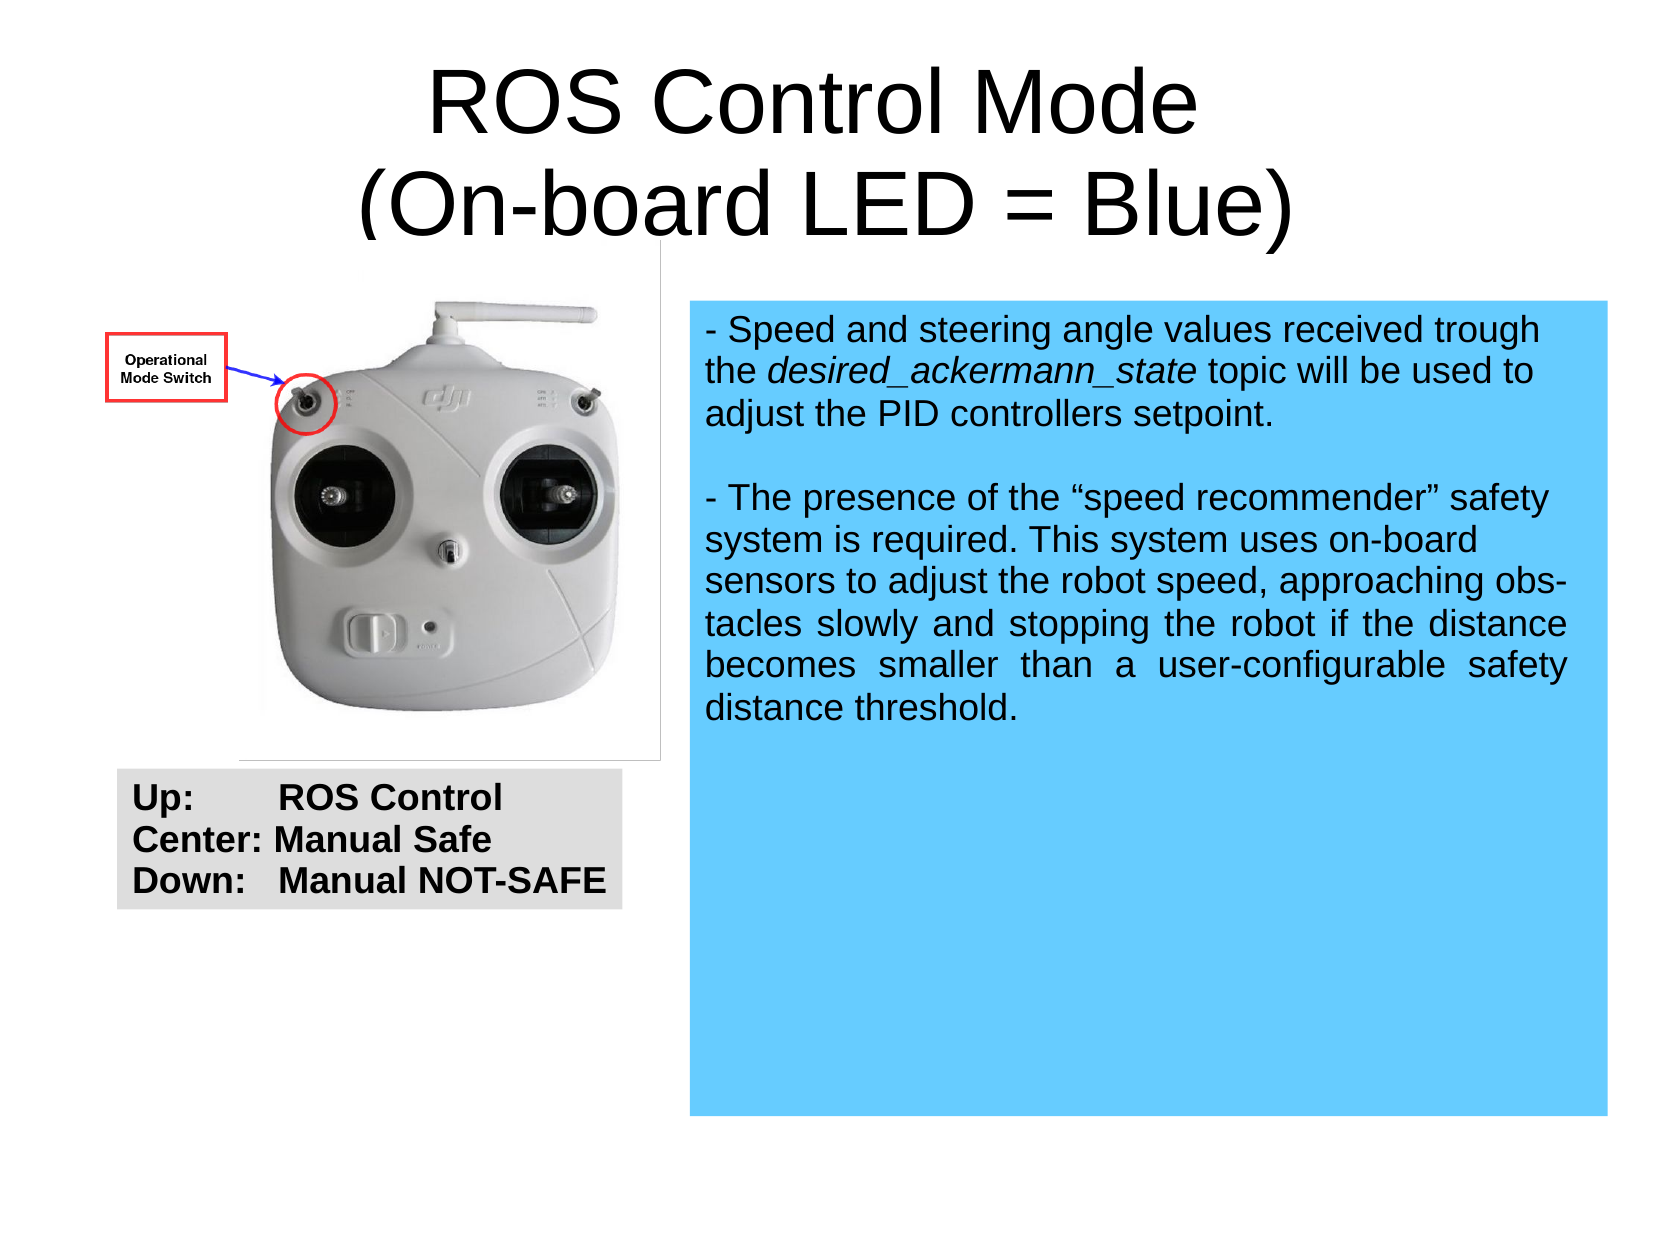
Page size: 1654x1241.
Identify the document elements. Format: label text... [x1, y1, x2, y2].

text_box - Speed and steering angle values received trough the desired_ackermann_state topic will be used to adjust the PID controllers setpoint. - The presence of the “speed recommender” safety system is required. This system uses on-board sensors to adjust the robot speed, approaching obs- tacles slowly and stopping the robot if the distance becomes smaller than a user-configurable safety distance threshold. [689, 300, 1608, 1117]
text_box Up: ROS Control Center: Manual Safe Down: Manual NOT-SAFE [117, 768, 623, 910]
picture [105, 240, 661, 761]
title ROS Control Mode (On-board LED = Blue) [82, 49, 1571, 257]
